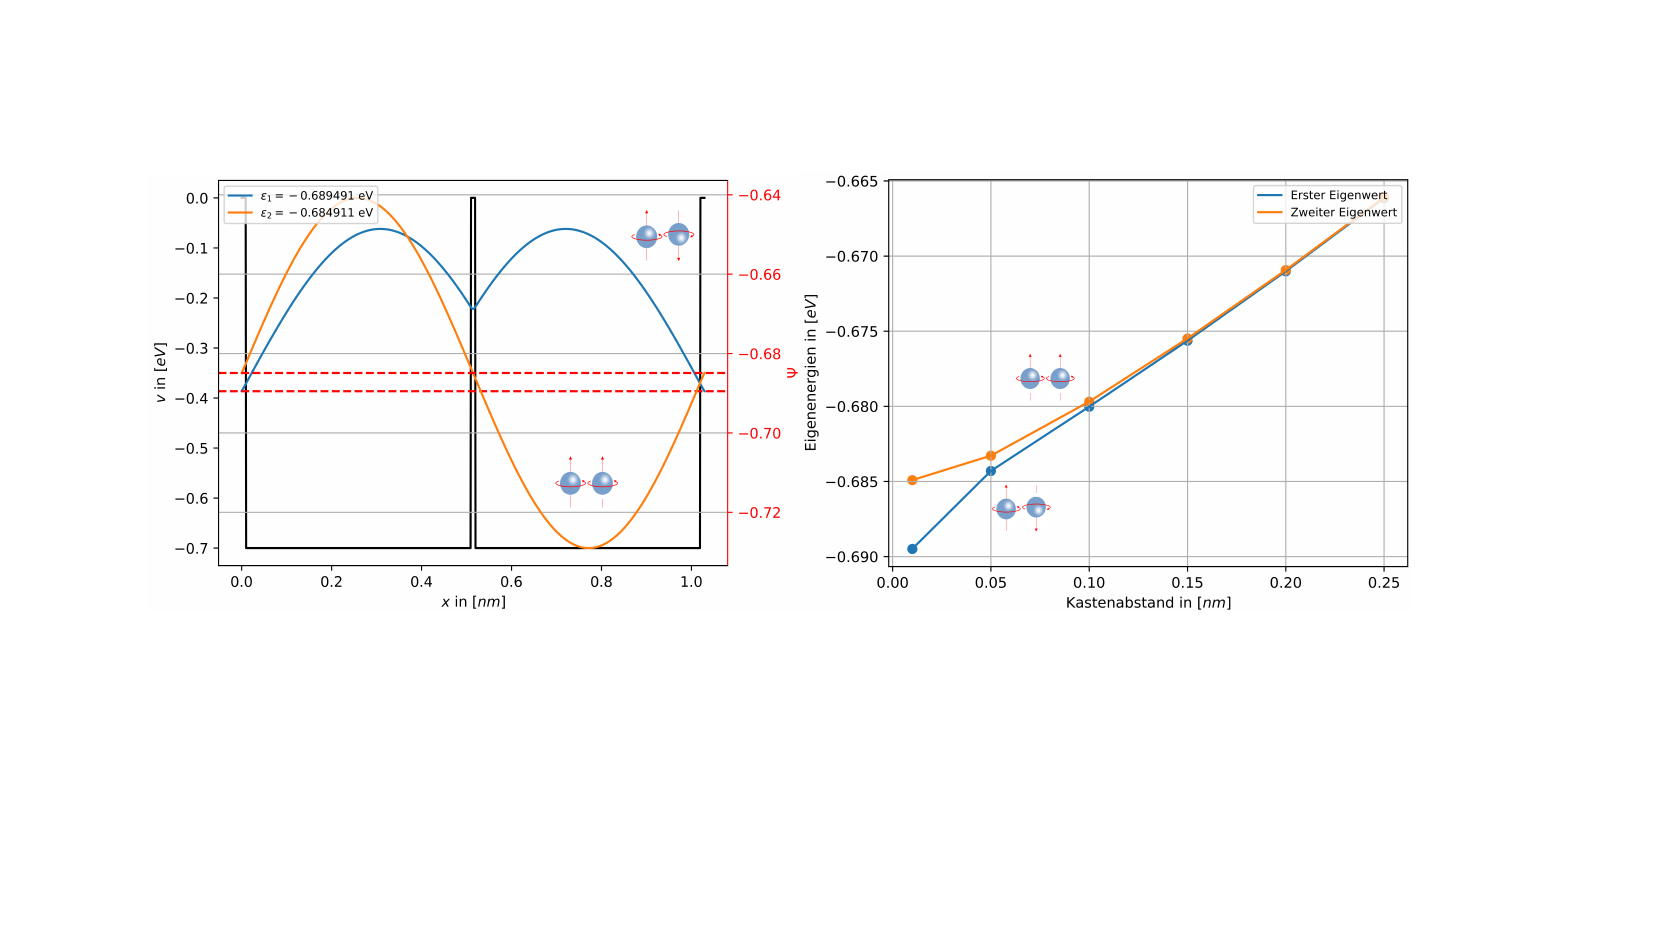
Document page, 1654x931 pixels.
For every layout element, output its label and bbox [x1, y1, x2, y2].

text_box [602, 495, 615, 499]
text_box [571, 495, 583, 499]
text_box [1030, 389, 1042, 393]
text_box [1060, 389, 1072, 393]
picture [147, 171, 1411, 612]
text_box [679, 219, 692, 223]
text_box [1036, 493, 1048, 497]
text_box [647, 248, 660, 252]
